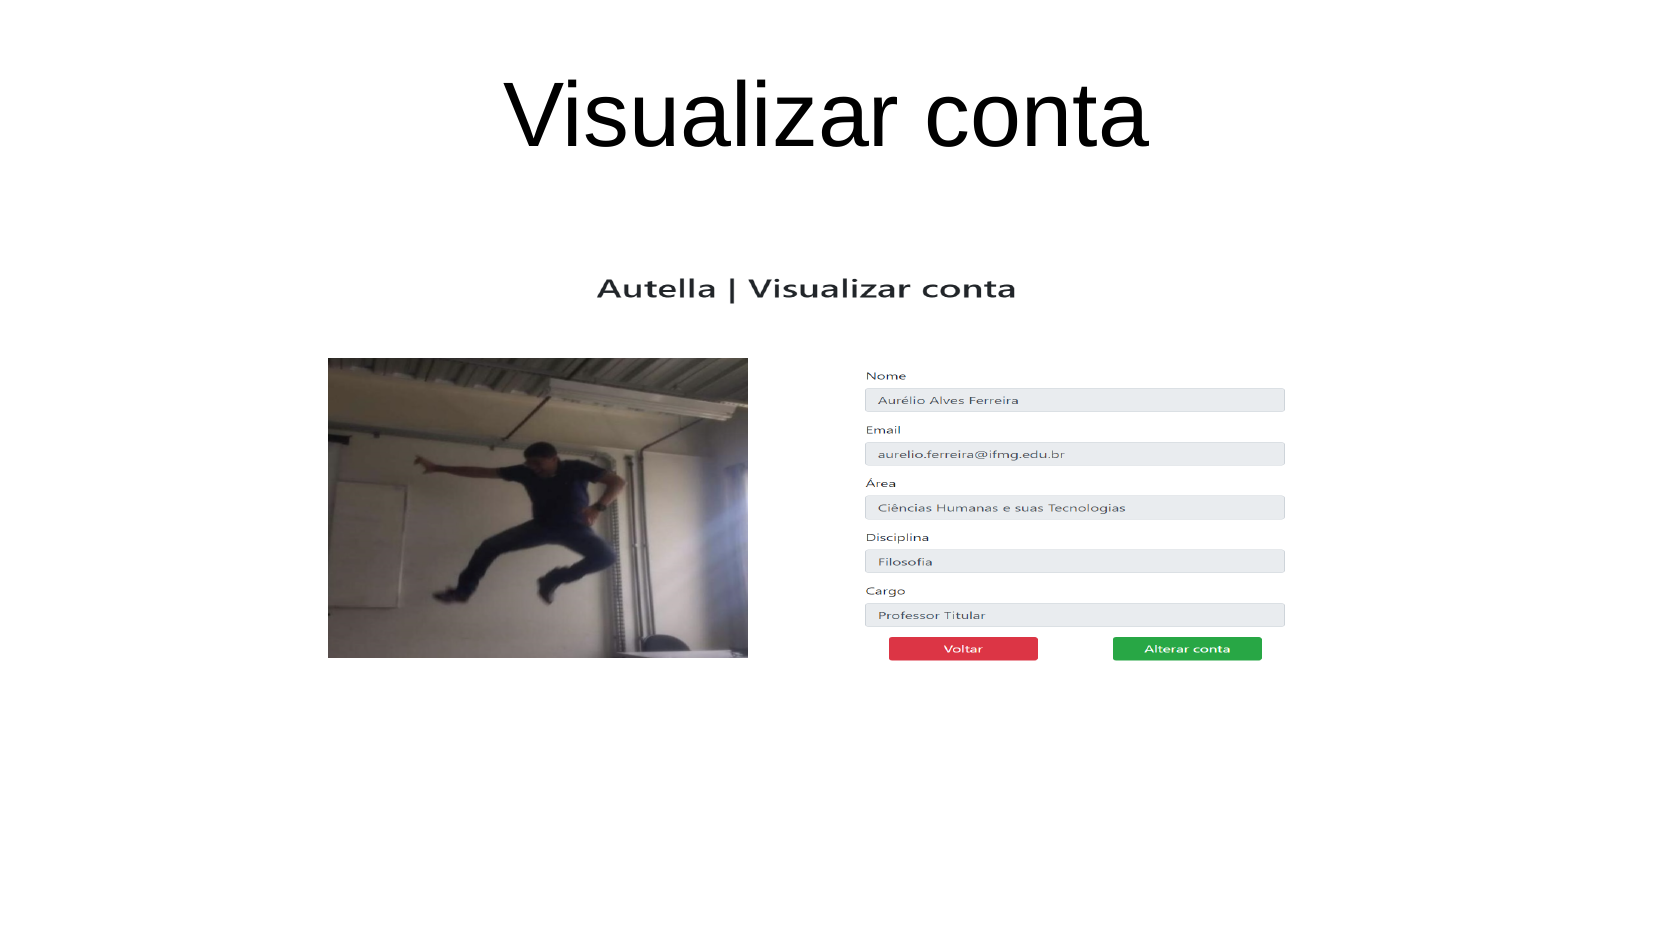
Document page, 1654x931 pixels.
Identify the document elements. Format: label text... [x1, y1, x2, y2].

title Visualizar conta [82, 37, 1571, 193]
picture [82, 217, 1571, 758]
